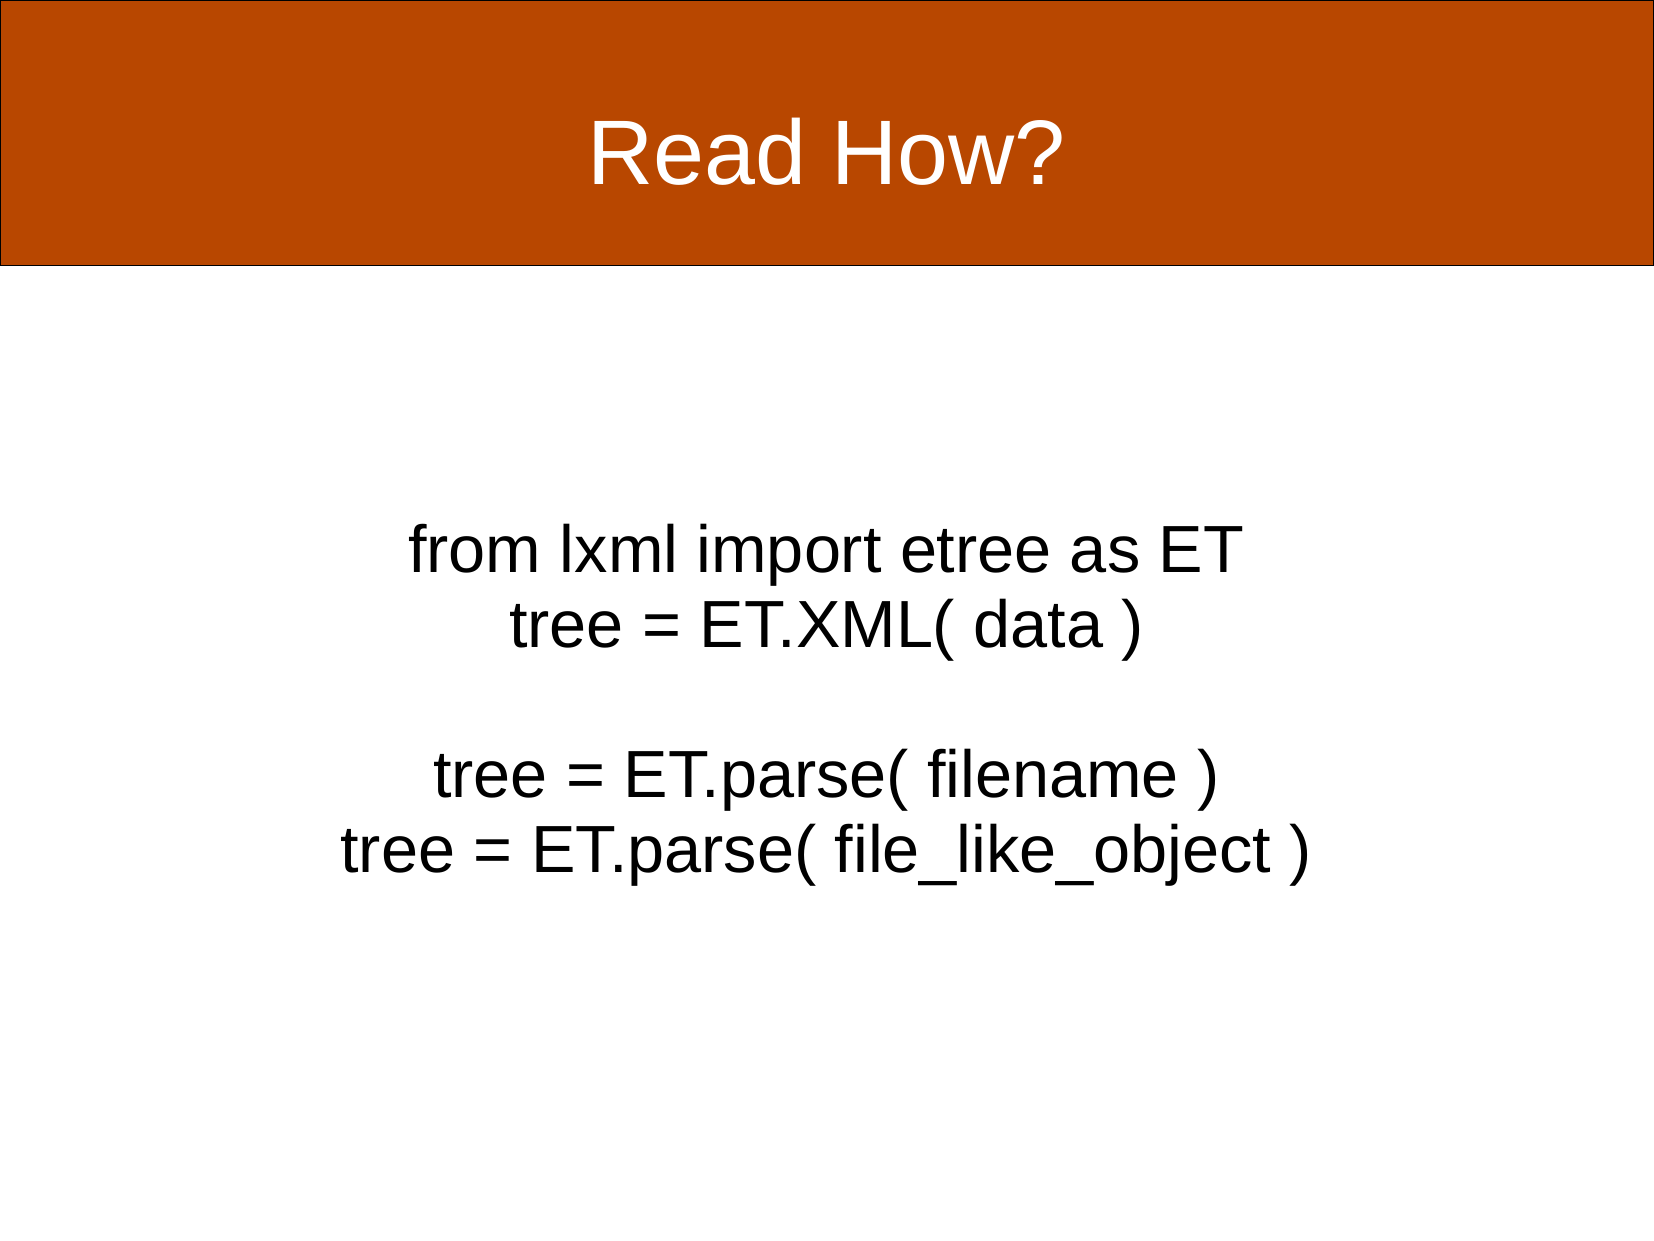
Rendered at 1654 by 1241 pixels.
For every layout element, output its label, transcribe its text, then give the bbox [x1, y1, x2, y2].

title Read How? [82, 56, 1571, 250]
subtitle from lxml import etree as ET tree = ET.XML( data ) tree = ET.parse( filename ) tree = ET.parse( file_like_object ) [82, 297, 1571, 1102]
